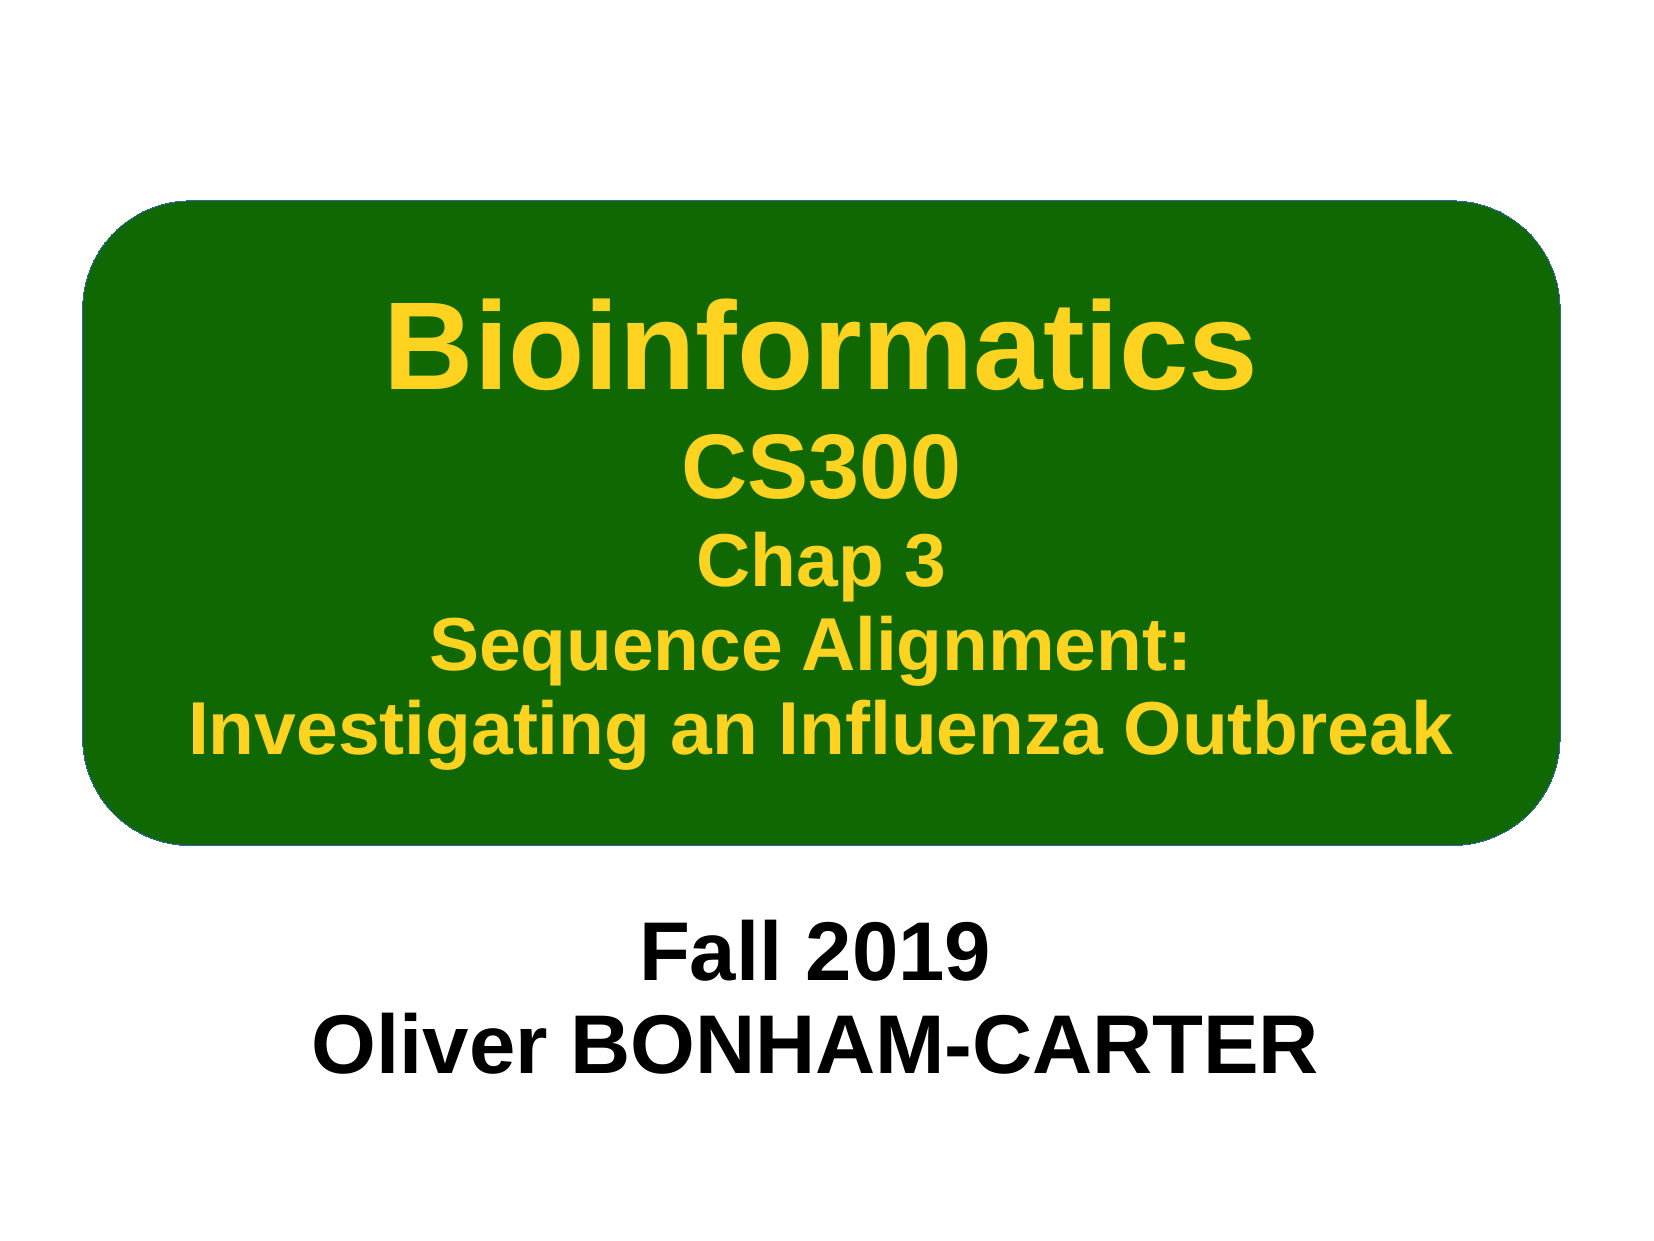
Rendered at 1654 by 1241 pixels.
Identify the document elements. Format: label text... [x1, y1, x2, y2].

text_box Bioinformatics CS300 Chap 3 Sequence Alignment: Investigating an Influenza Outbreak [82, 200, 1561, 846]
text_box Fall 2019 Oliver BONHAM-CARTER [296, 898, 1334, 1100]
